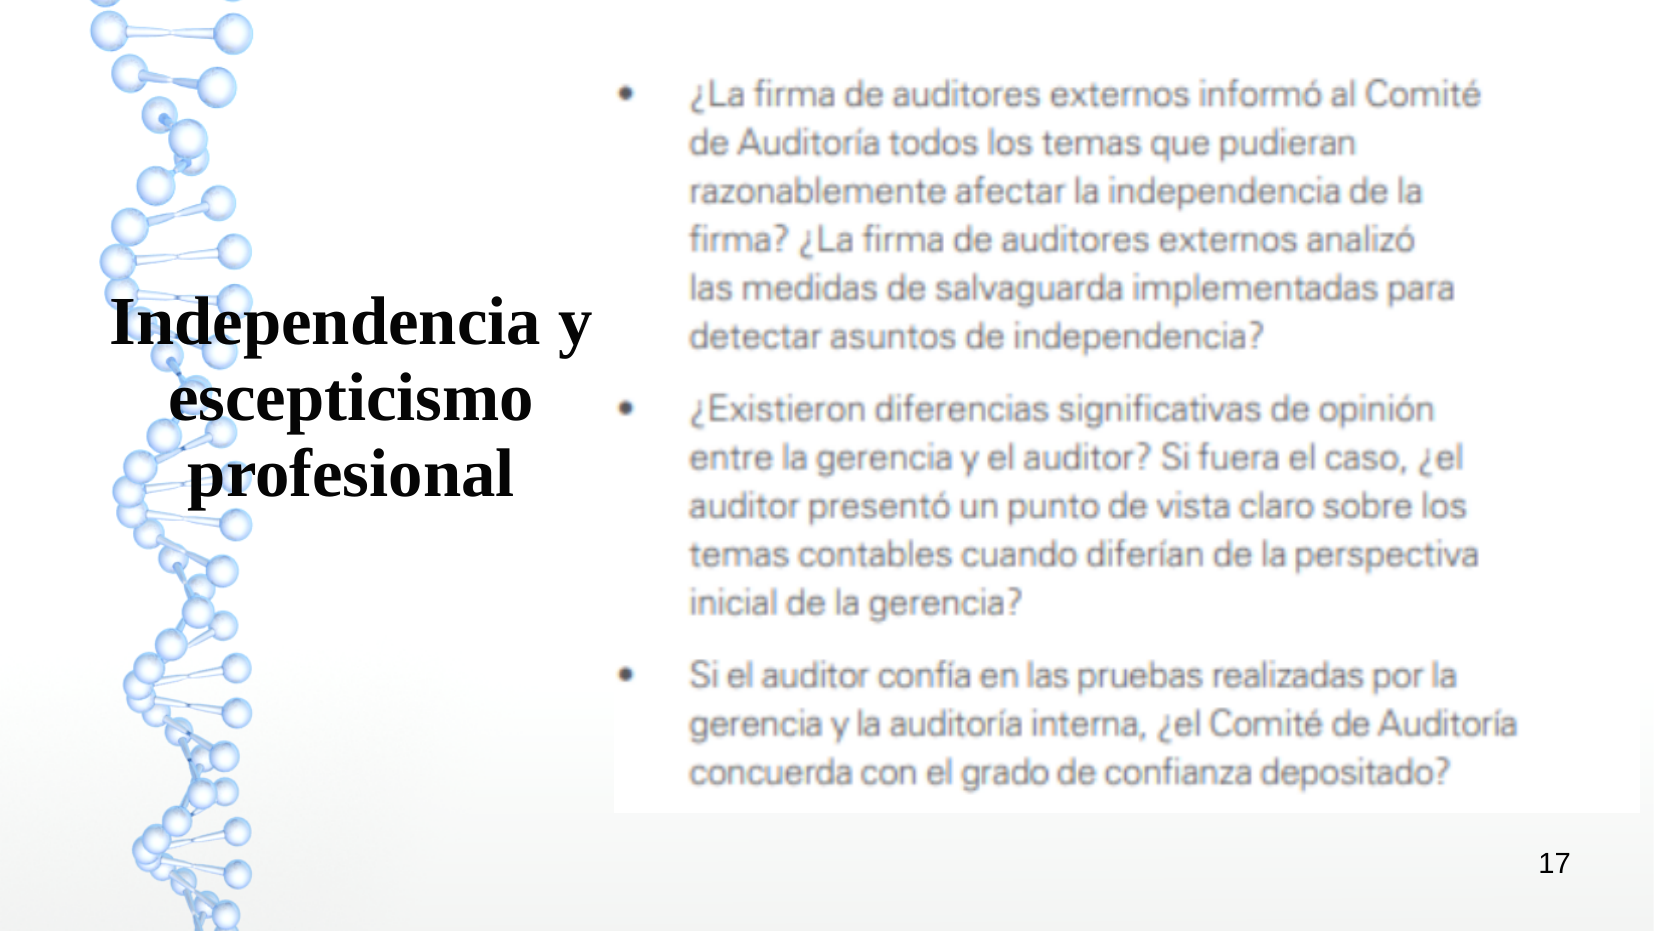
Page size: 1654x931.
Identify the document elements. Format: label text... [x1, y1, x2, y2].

title Independencia y escepticismo profesional [23, 283, 609, 512]
picture [0, 0, 1654, 931]
